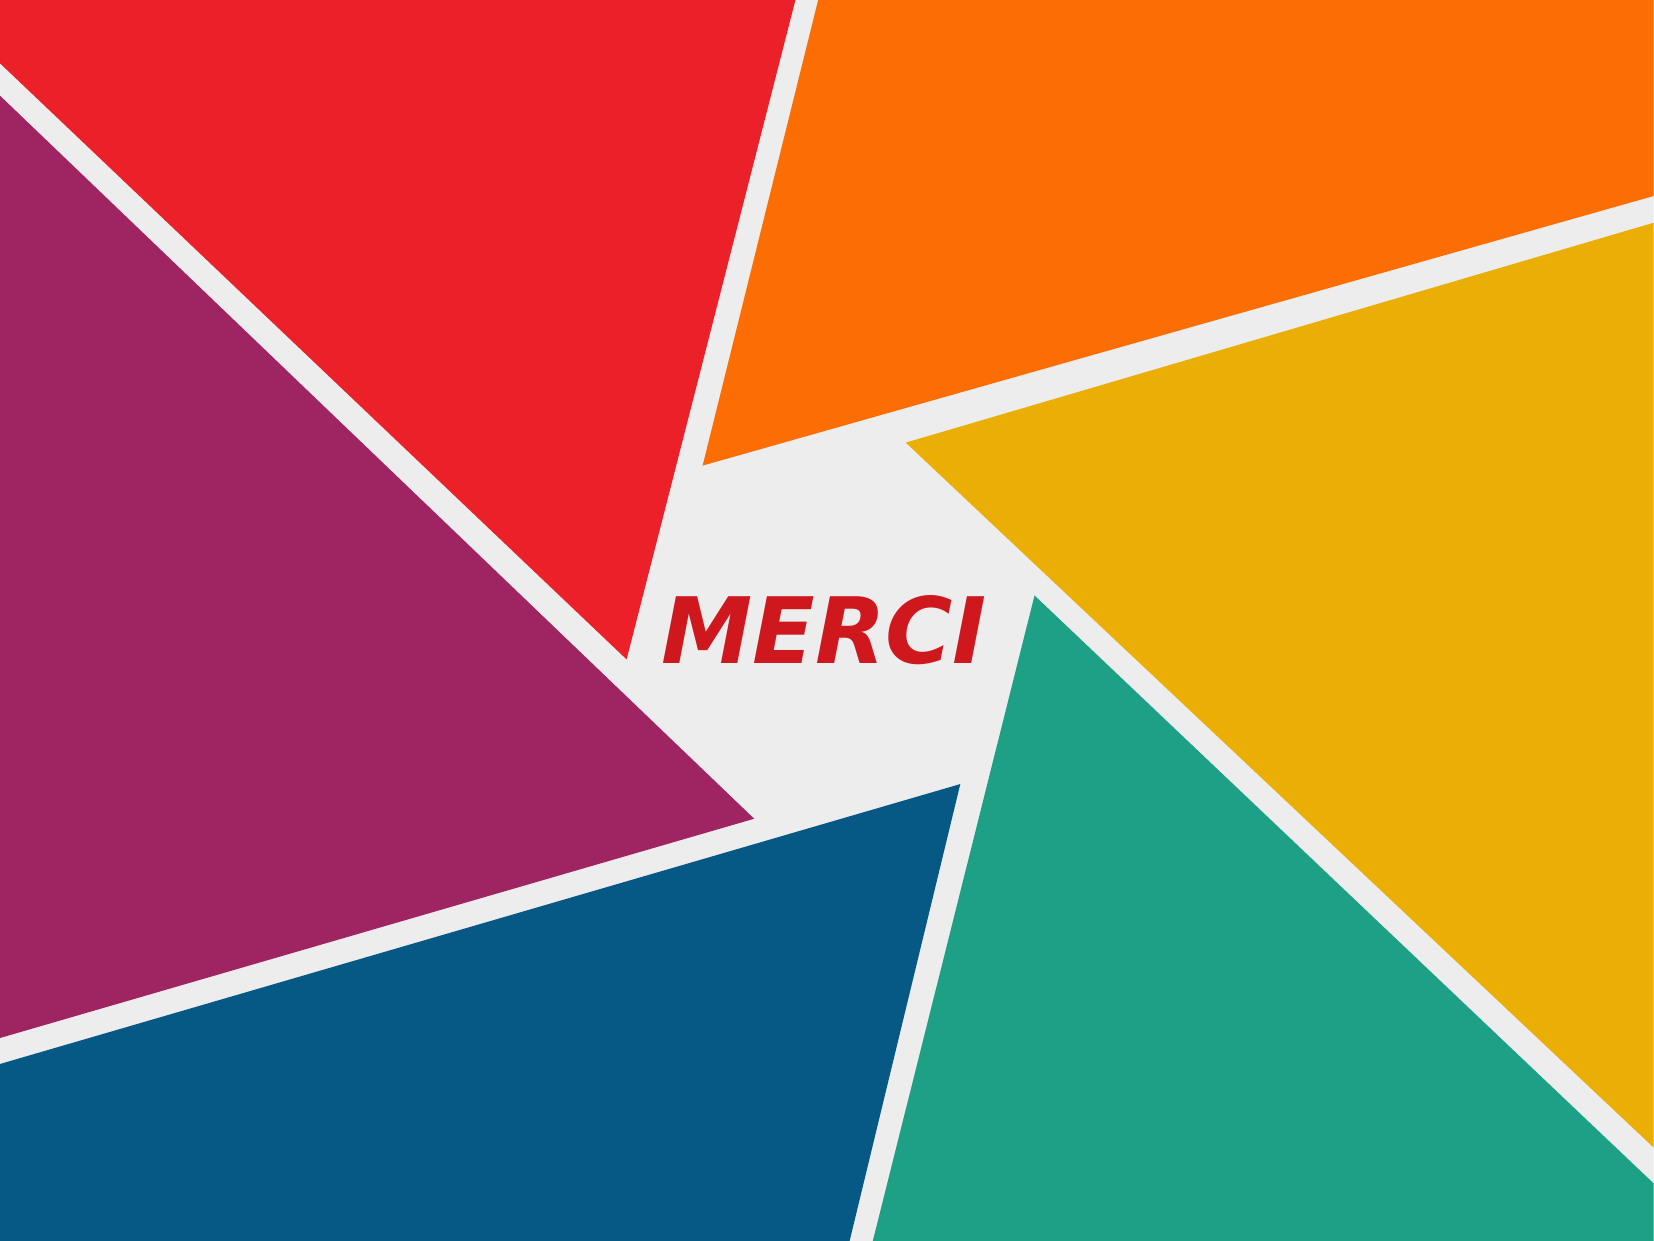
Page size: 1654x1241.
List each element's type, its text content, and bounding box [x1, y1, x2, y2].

list MERCI [614, 578, 1035, 693]
